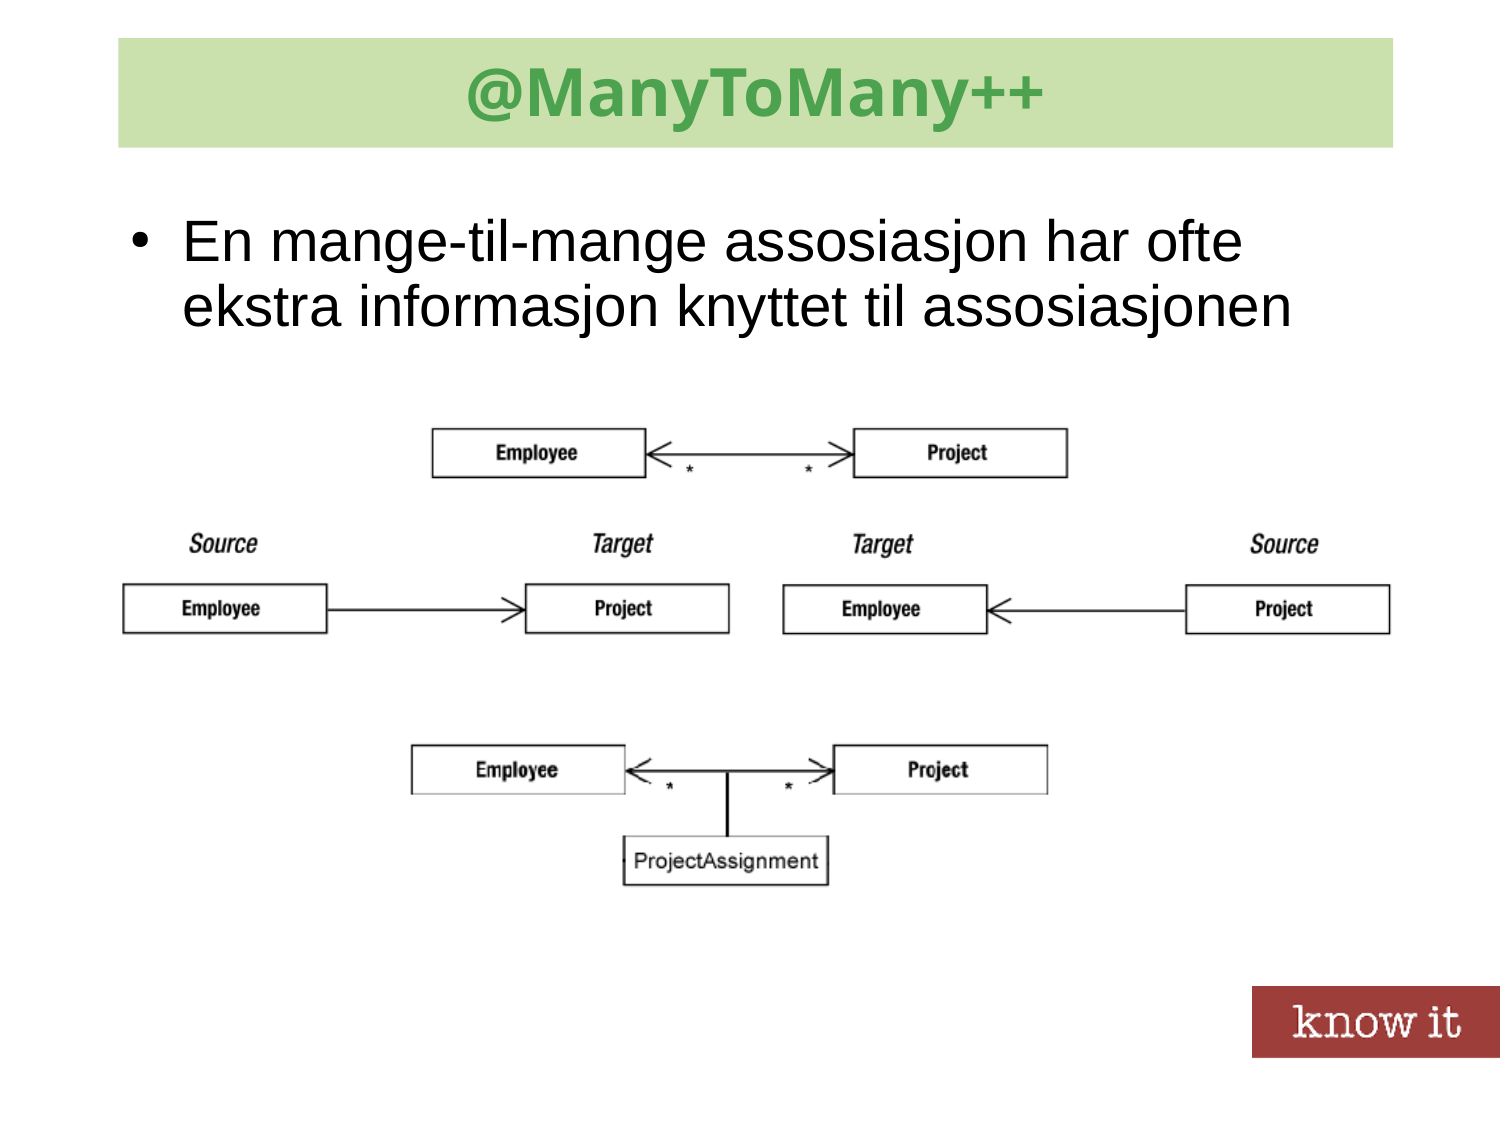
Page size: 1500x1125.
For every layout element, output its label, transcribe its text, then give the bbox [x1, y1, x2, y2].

list En mange-til-mange assosiasjon har ofte ekstra informasjon knyttet til assosiasjonen [112, 208, 1371, 339]
text_box @ManyToMany++ [118, 38, 1394, 148]
picture [1252, 986, 1500, 1058]
picture [410, 737, 1050, 889]
picture [116, 528, 735, 642]
picture [780, 526, 1393, 640]
picture [424, 420, 1074, 484]
